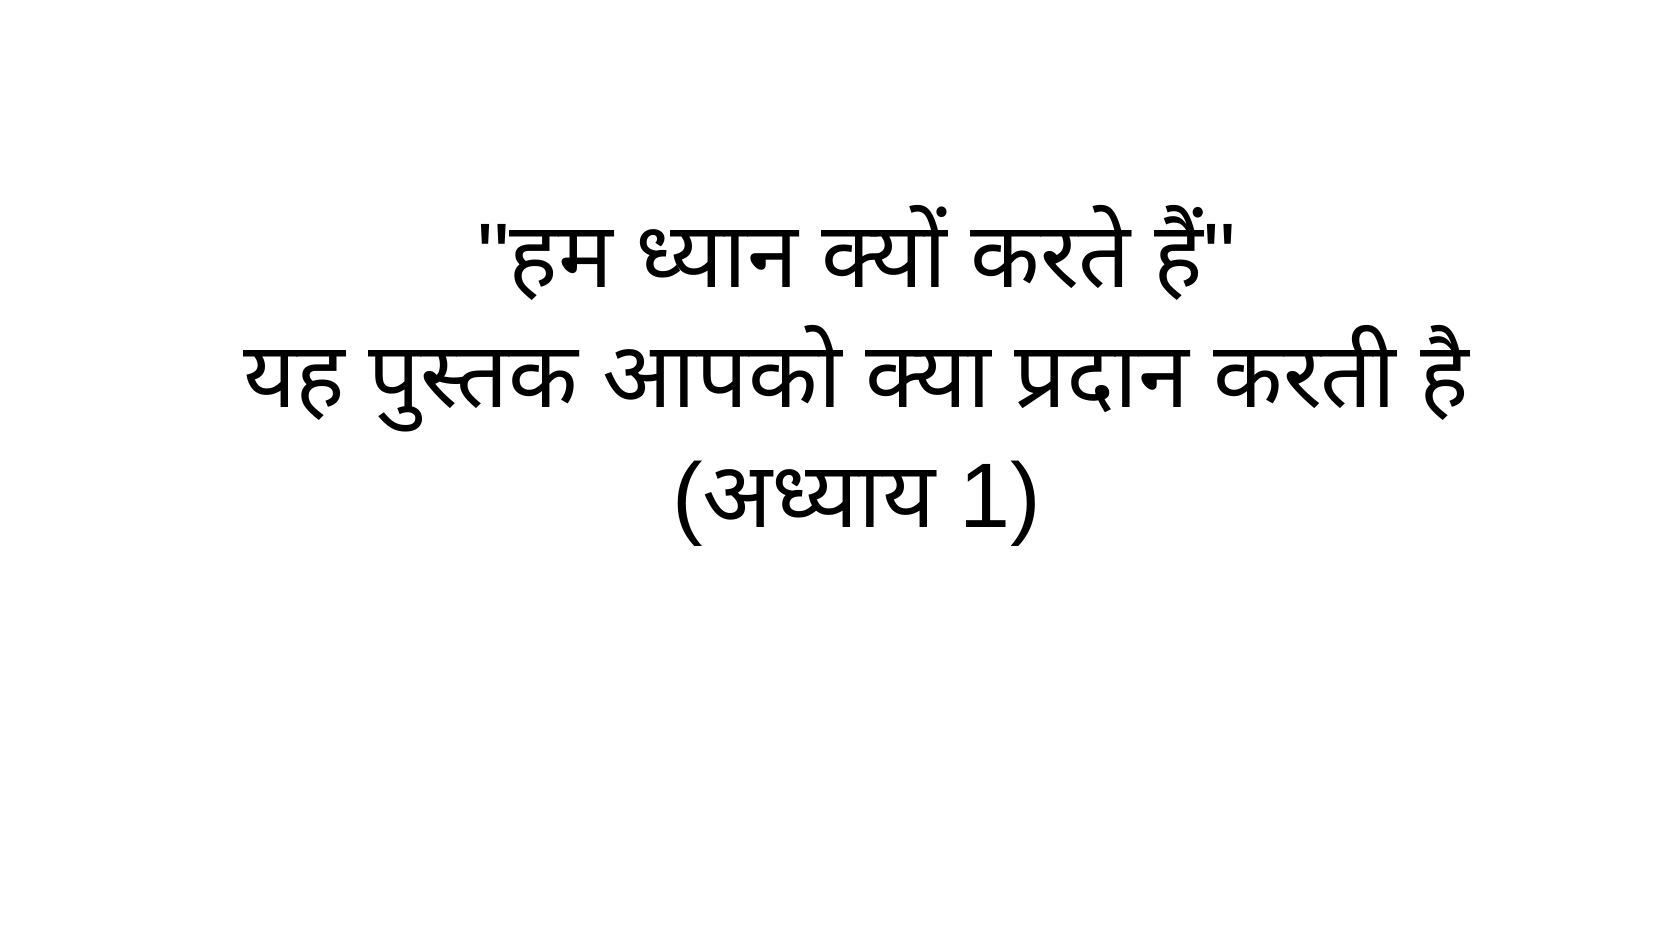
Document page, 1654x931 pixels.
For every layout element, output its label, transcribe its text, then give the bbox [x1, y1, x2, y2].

title "हम ध्यान क्यों करते हैं" यह पुस्तक आपको क्या प्रदान करती है (अध्याय 1) [112, 201, 1601, 569]
